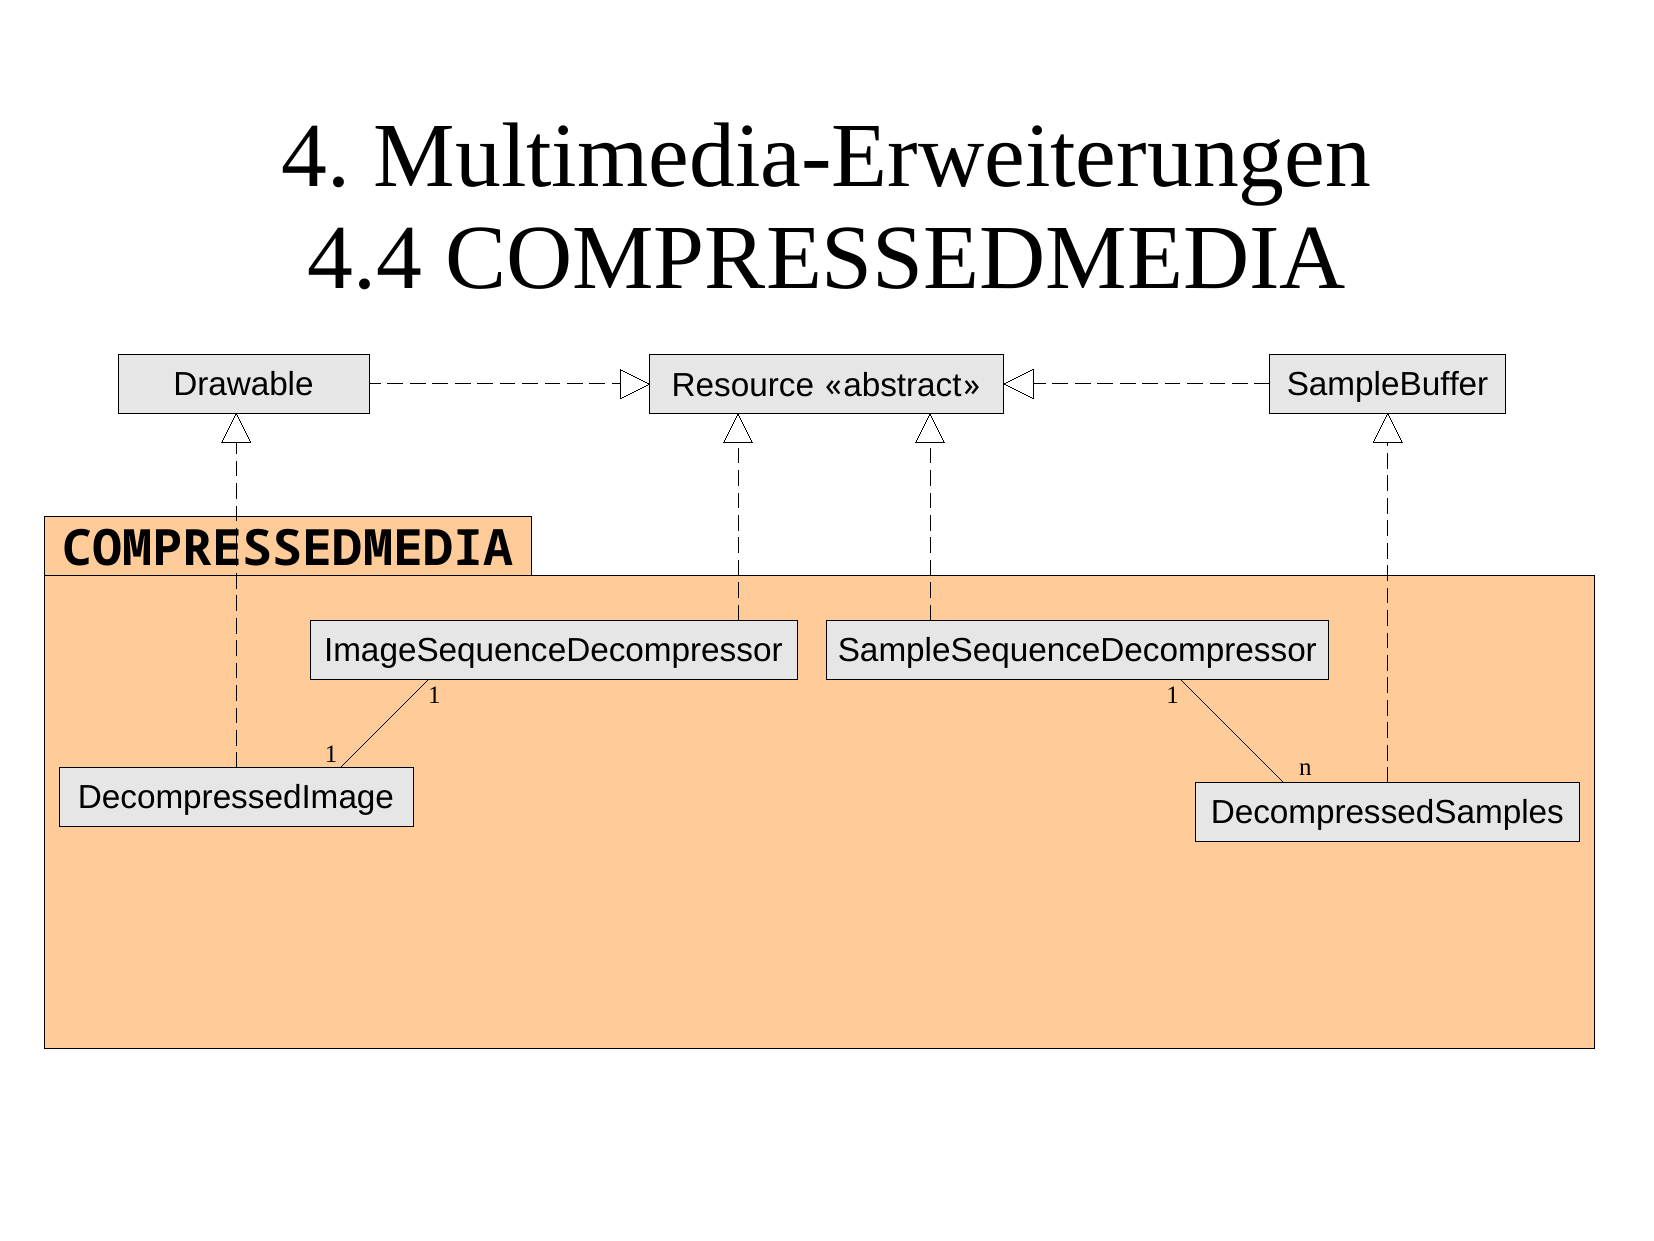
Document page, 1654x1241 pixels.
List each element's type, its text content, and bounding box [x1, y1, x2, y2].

text_box 1 [428, 680, 441, 709]
text_box DecompressedSamples [1195, 782, 1580, 842]
text_box Drawable [118, 354, 370, 414]
text_box COMPRESSEDMEDIA [44, 516, 532, 575]
text_box [1003, 369, 1034, 399]
text_box n [1299, 752, 1312, 781]
text_box DecompressedImage [59, 767, 414, 827]
title 4. Multimedia-Erweiterungen 4.4 COMPRESSEDMEDIA [121, 102, 1534, 311]
text_box Resource «abstract» [649, 354, 1004, 414]
text_box SampleSequenceDecompressor [826, 620, 1329, 680]
text_box SampleBuffer [1269, 354, 1506, 414]
text_box [221, 414, 251, 443]
text_box [915, 413, 945, 443]
text_box [44, 575, 1595, 1049]
text_box [620, 369, 650, 399]
text_box ImageSequenceDecompressor [310, 620, 798, 680]
text_box [1373, 413, 1403, 443]
text_box 1 [324, 739, 338, 768]
text_box 1 [1166, 680, 1179, 709]
text_box [723, 413, 753, 443]
